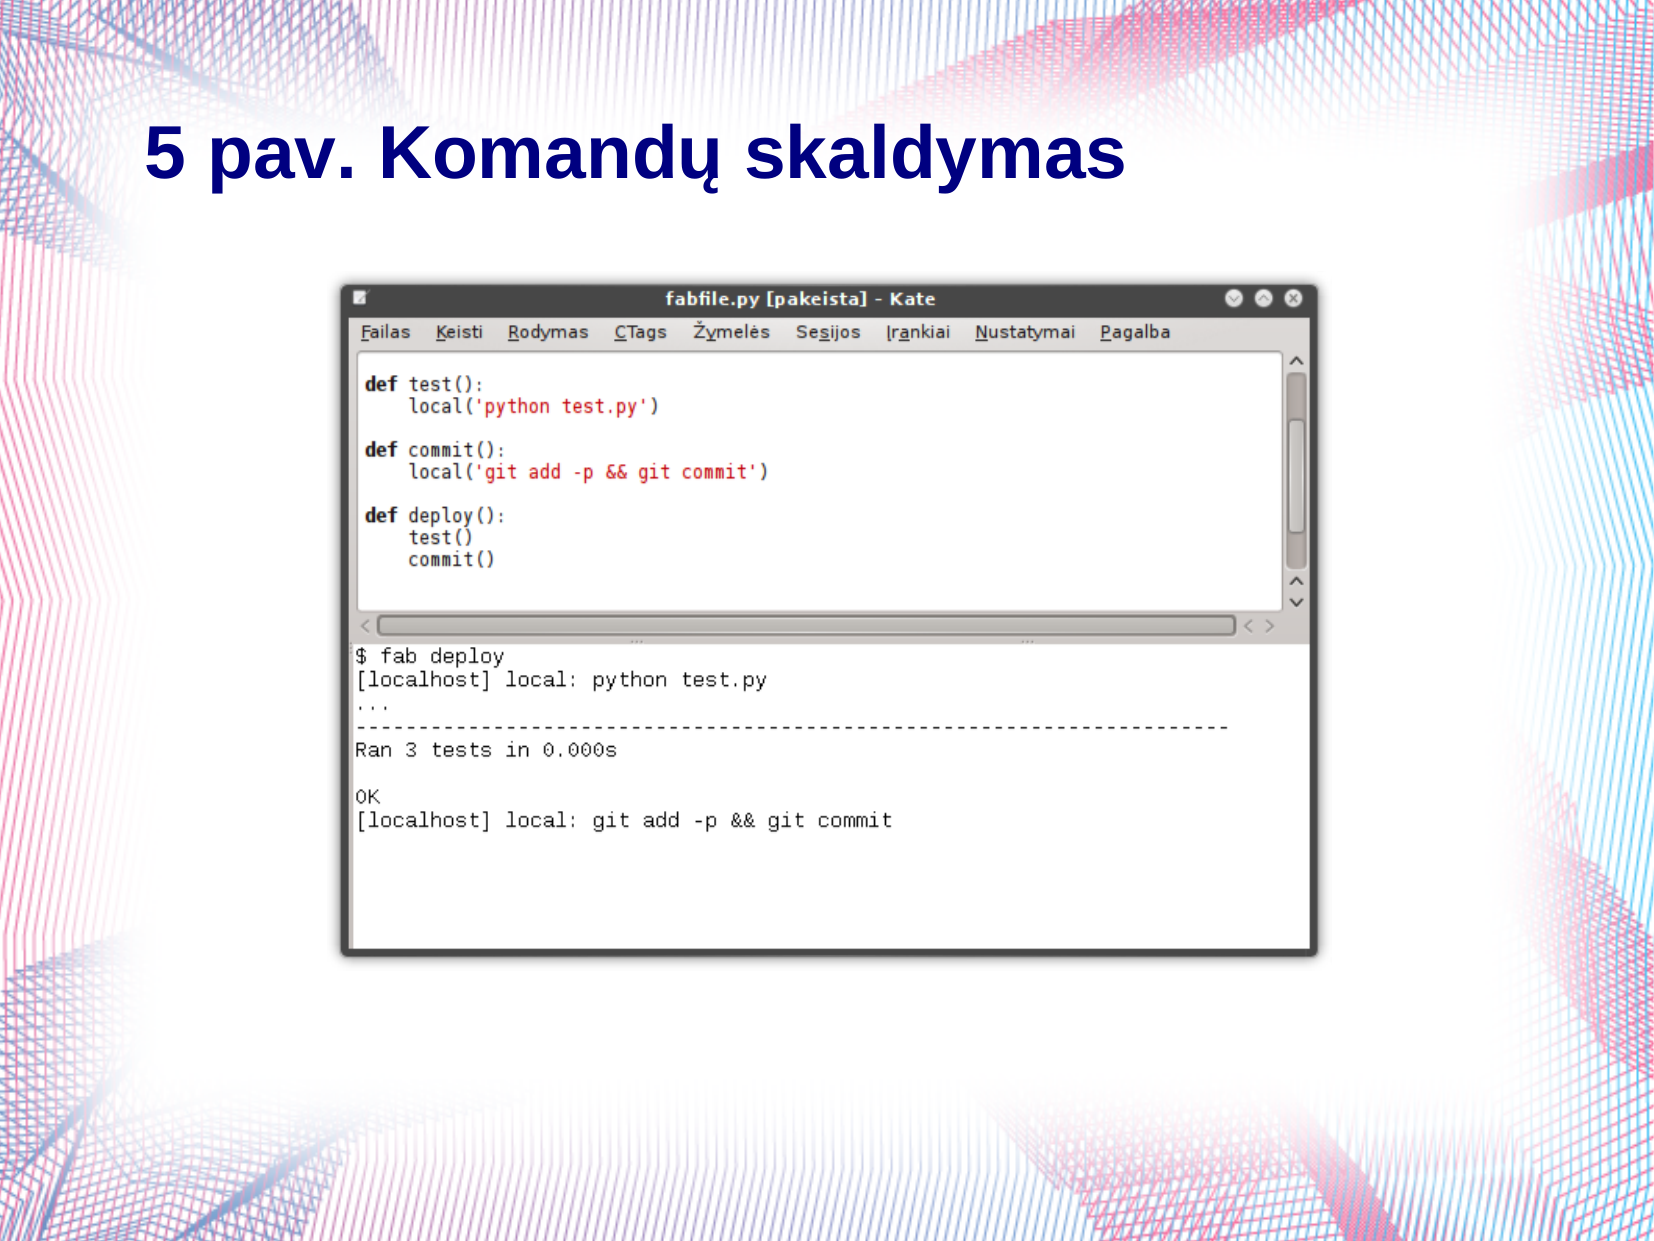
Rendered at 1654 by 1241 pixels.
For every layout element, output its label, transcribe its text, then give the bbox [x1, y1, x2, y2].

title 5 pav. Komandų skaldymas [82, 49, 1571, 257]
picture [0, 0, 1654, 1241]
